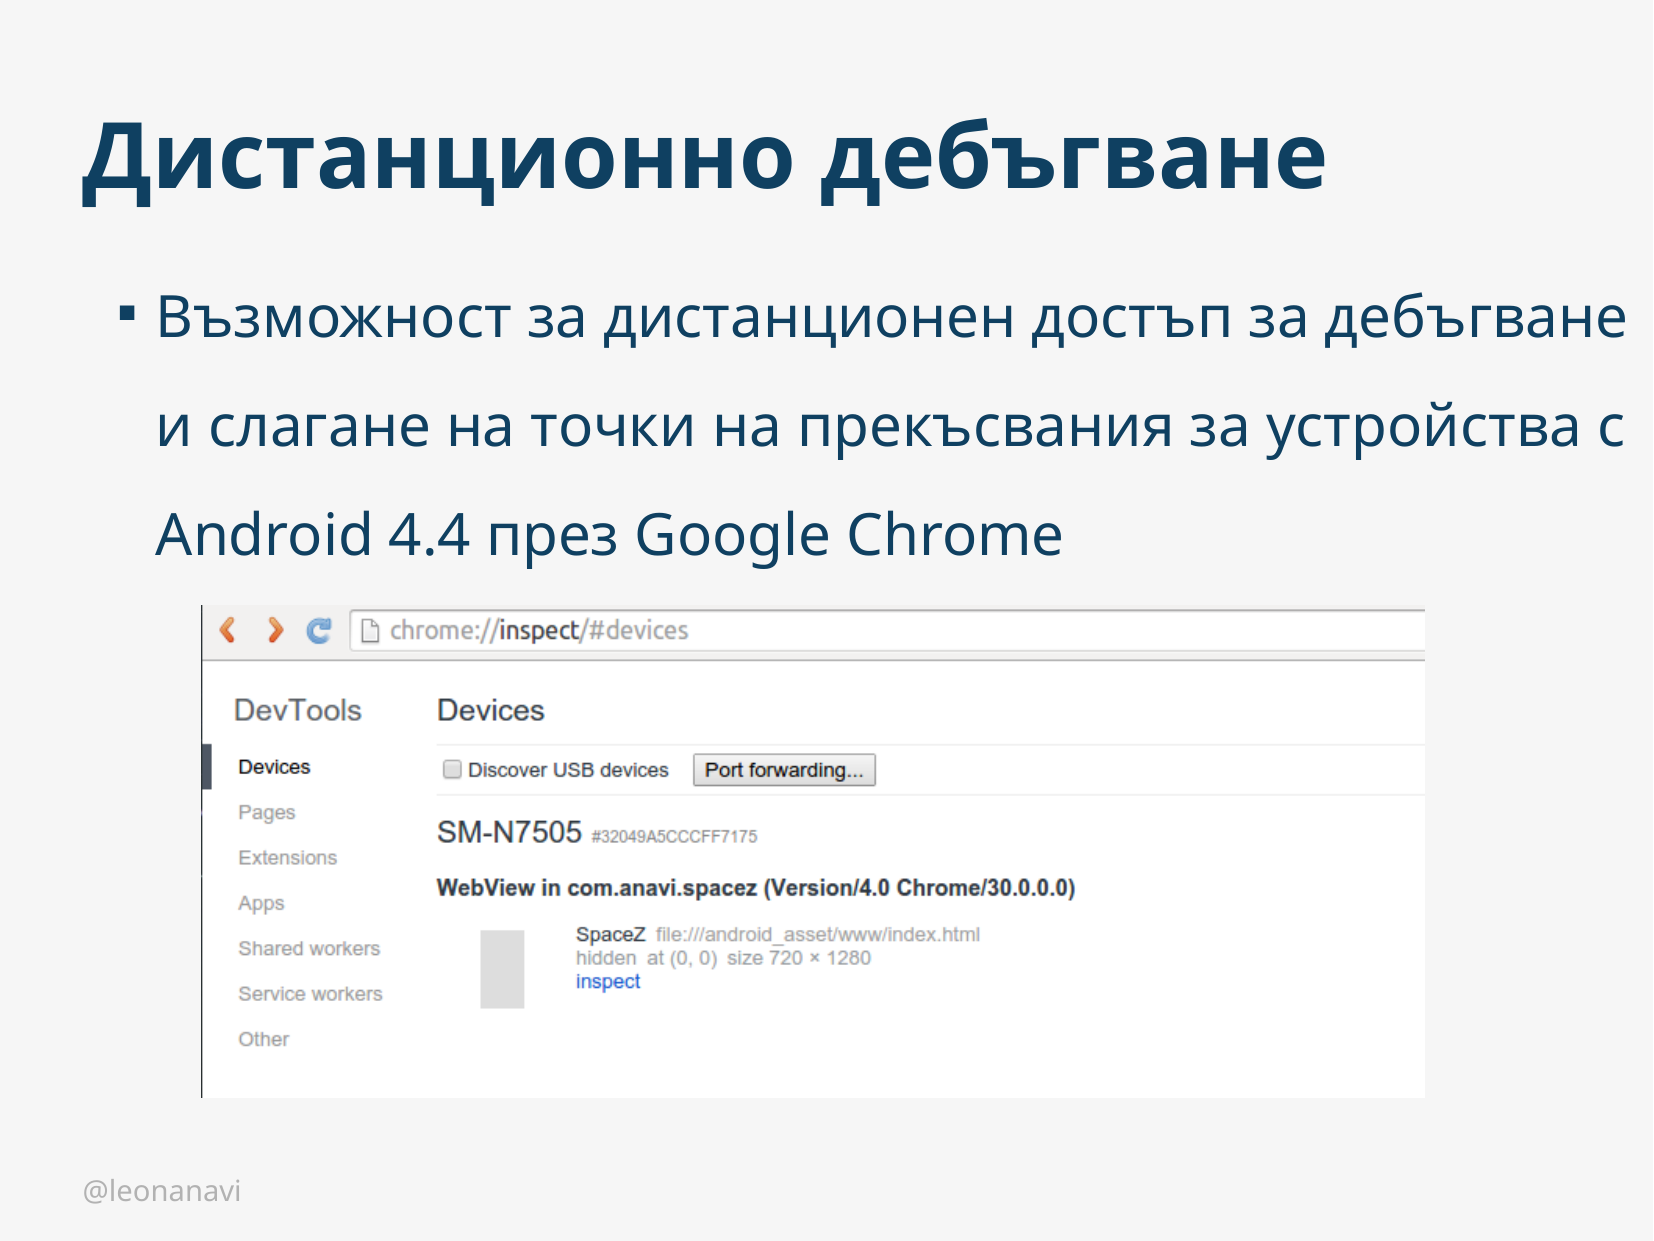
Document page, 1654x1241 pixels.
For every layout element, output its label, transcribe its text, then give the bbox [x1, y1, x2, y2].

title Дистанционно дебъгване [82, 49, 1571, 257]
picture [201, 605, 1425, 1099]
text_box Възможност за дистанционен достъп за дебъгване и слагане на точки на прекъсвания за устройства с Android 4.4 през Google Chrome [105, 267, 1621, 1241]
